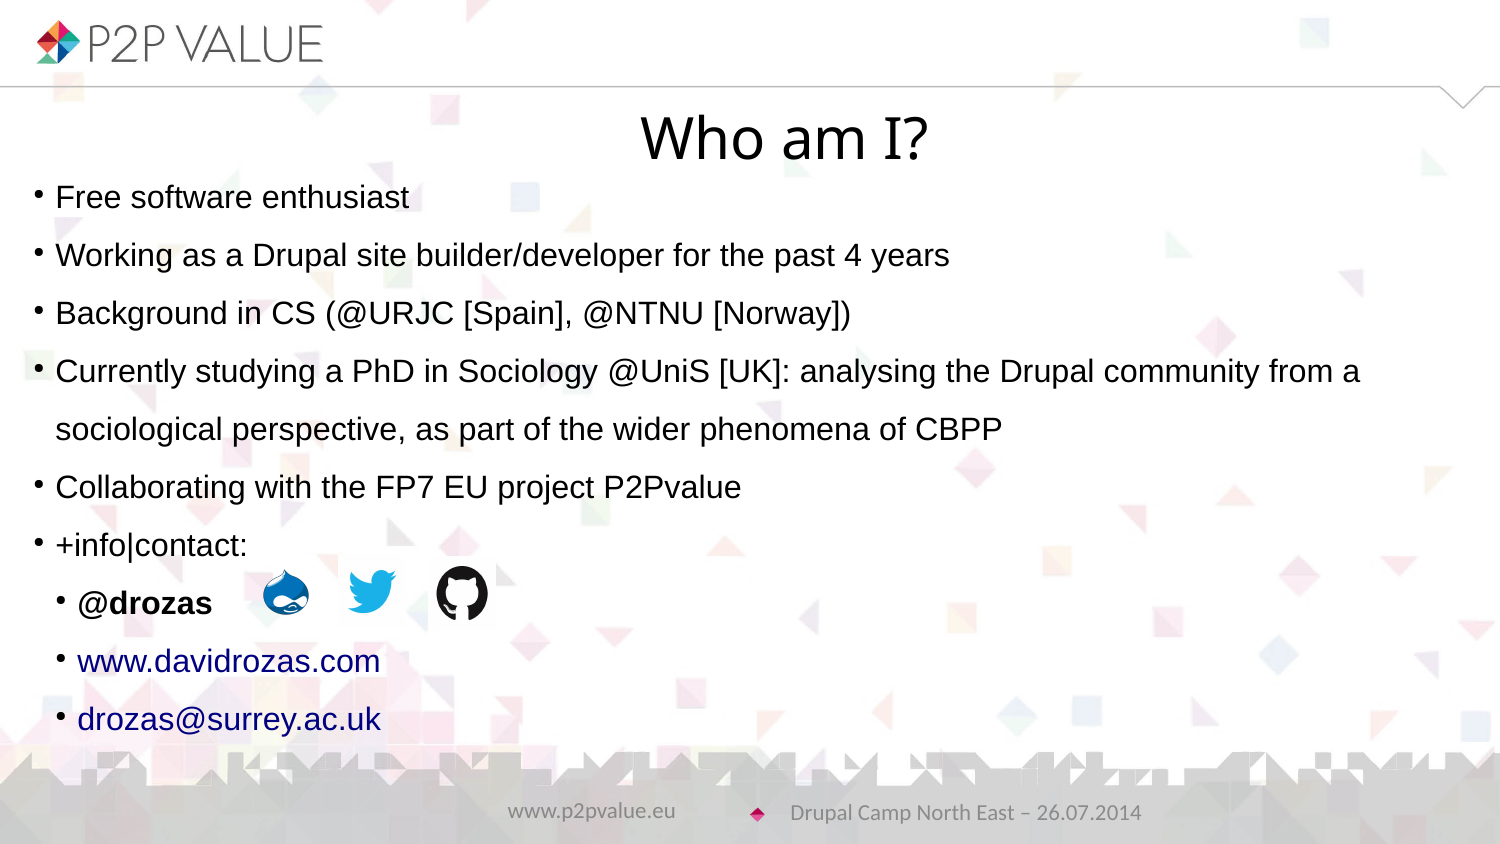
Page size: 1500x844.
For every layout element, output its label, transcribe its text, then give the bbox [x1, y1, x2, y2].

picture [428, 556, 496, 631]
title Who am I? [324, 92, 1246, 150]
text_box Drupal Camp North East – 26.07.2014 [777, 788, 1470, 834]
picture [338, 554, 406, 630]
picture [263, 569, 309, 616]
subtitle Free software enthusiast Working as a Drupal site builder/developer for the past 4 years Background in CS (@URJC [Spain], @NTNU [Norway]) Currently studying a PhD in Sociology @UniS [UK]: analysing the Drupal community from a sociological perspective, as part of the wider phenomena of CBPP Collaborating with the FP7 EU project P2Pvalue +info|contact: @drozas www.davidrozas.com drozas@surrey.ac.uk [20, 150, 1500, 751]
text_box www.p2pvalue.eu [501, 789, 720, 829]
picture [0, 0, 1500, 844]
